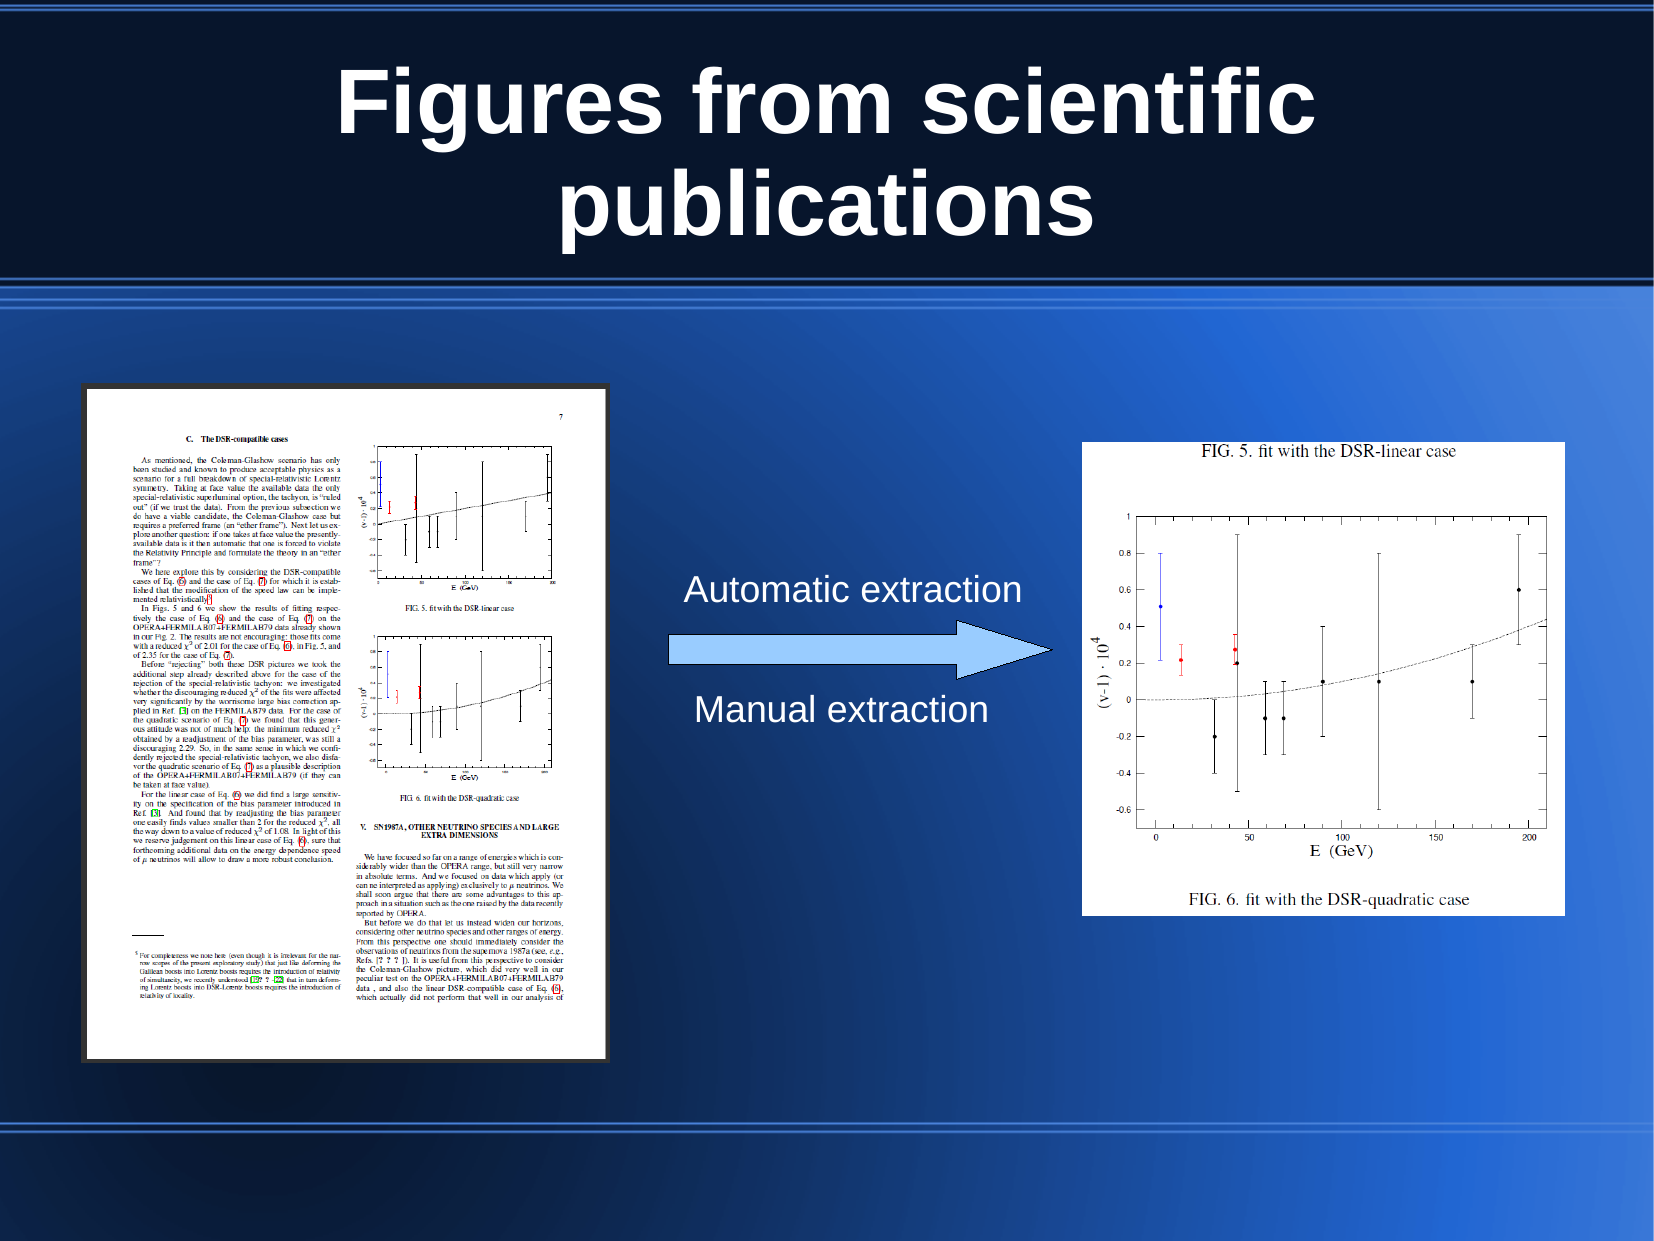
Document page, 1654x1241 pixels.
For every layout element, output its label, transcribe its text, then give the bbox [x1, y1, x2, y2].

picture [0, 0, 1654, 1241]
text_box Automatic extraction [668, 561, 1053, 618]
title Figures from scientific publications [82, 49, 1571, 257]
text_box [668, 620, 1053, 680]
text_box Manual extraction [679, 681, 1063, 739]
